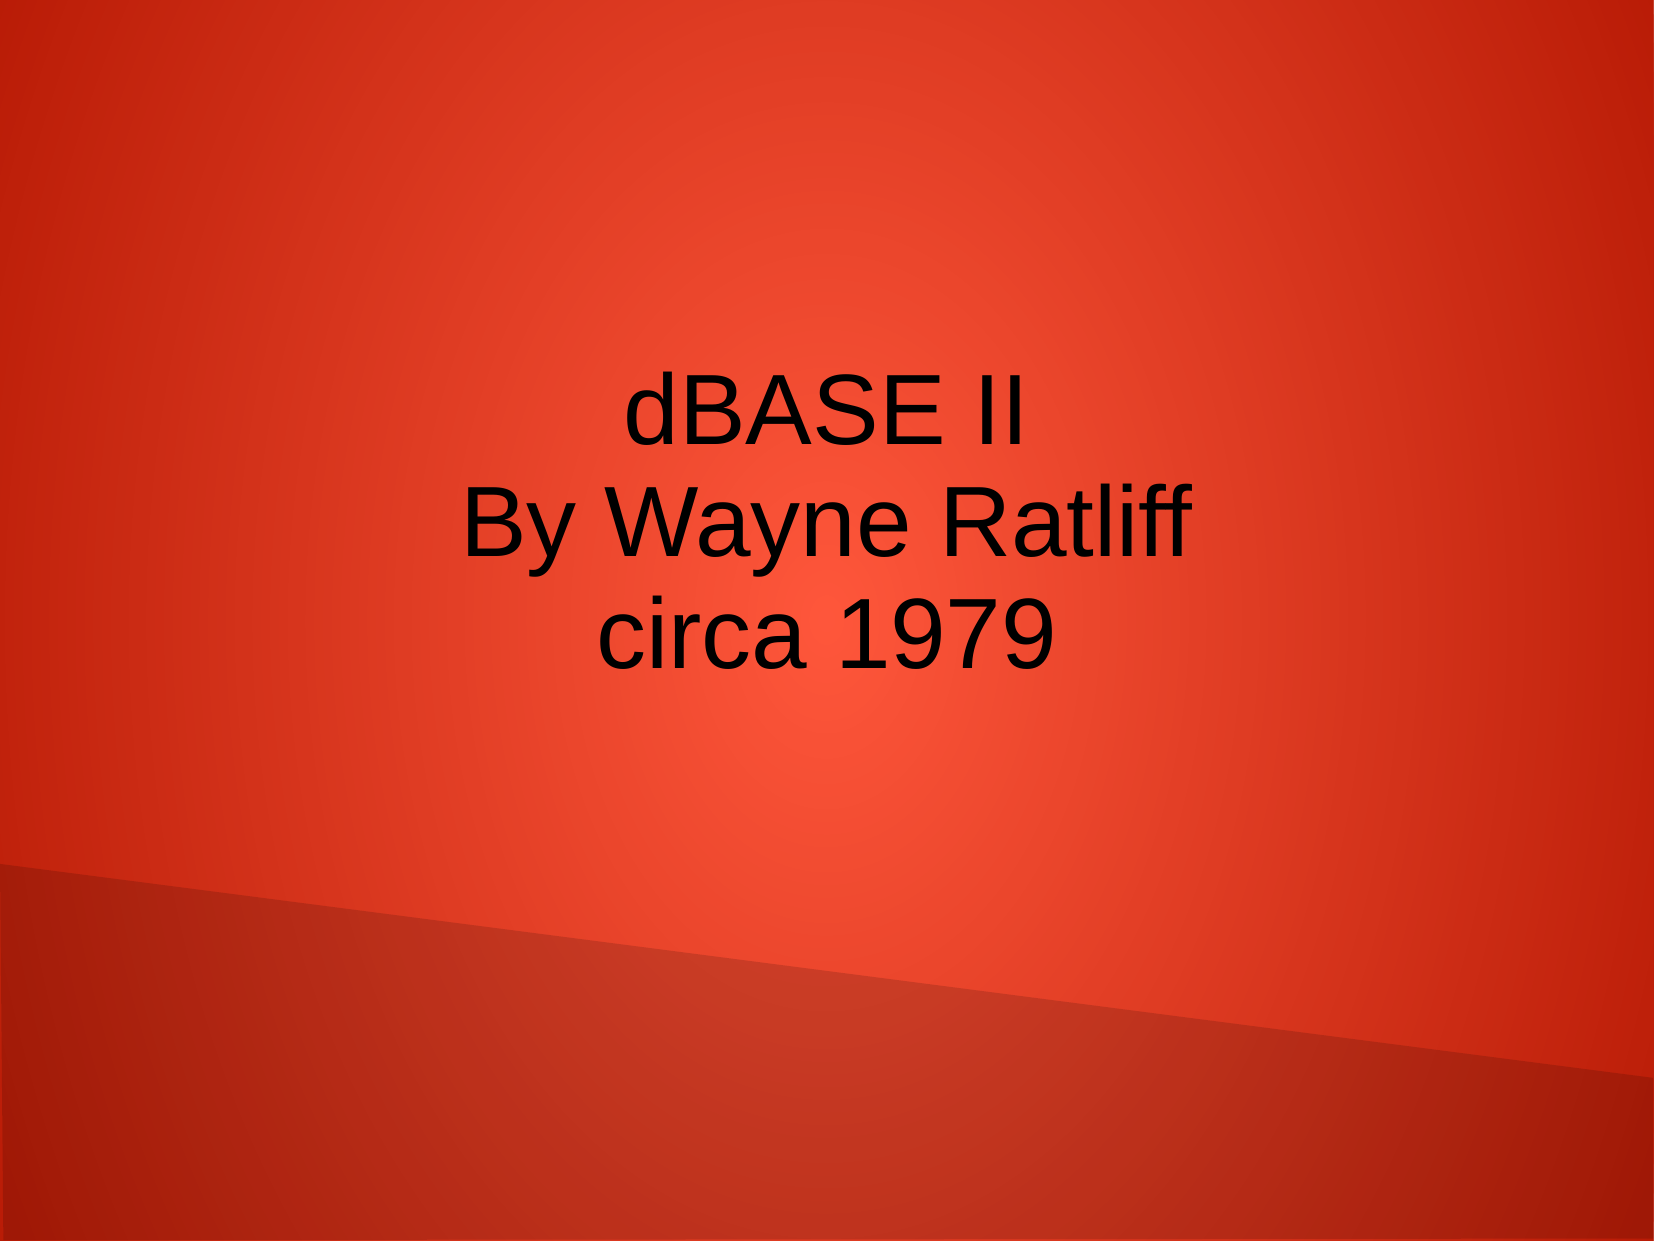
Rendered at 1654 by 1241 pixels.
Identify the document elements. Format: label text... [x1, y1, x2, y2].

subtitle dBASE II By Wayne Ratliff circa 1979 [82, 47, 1571, 997]
